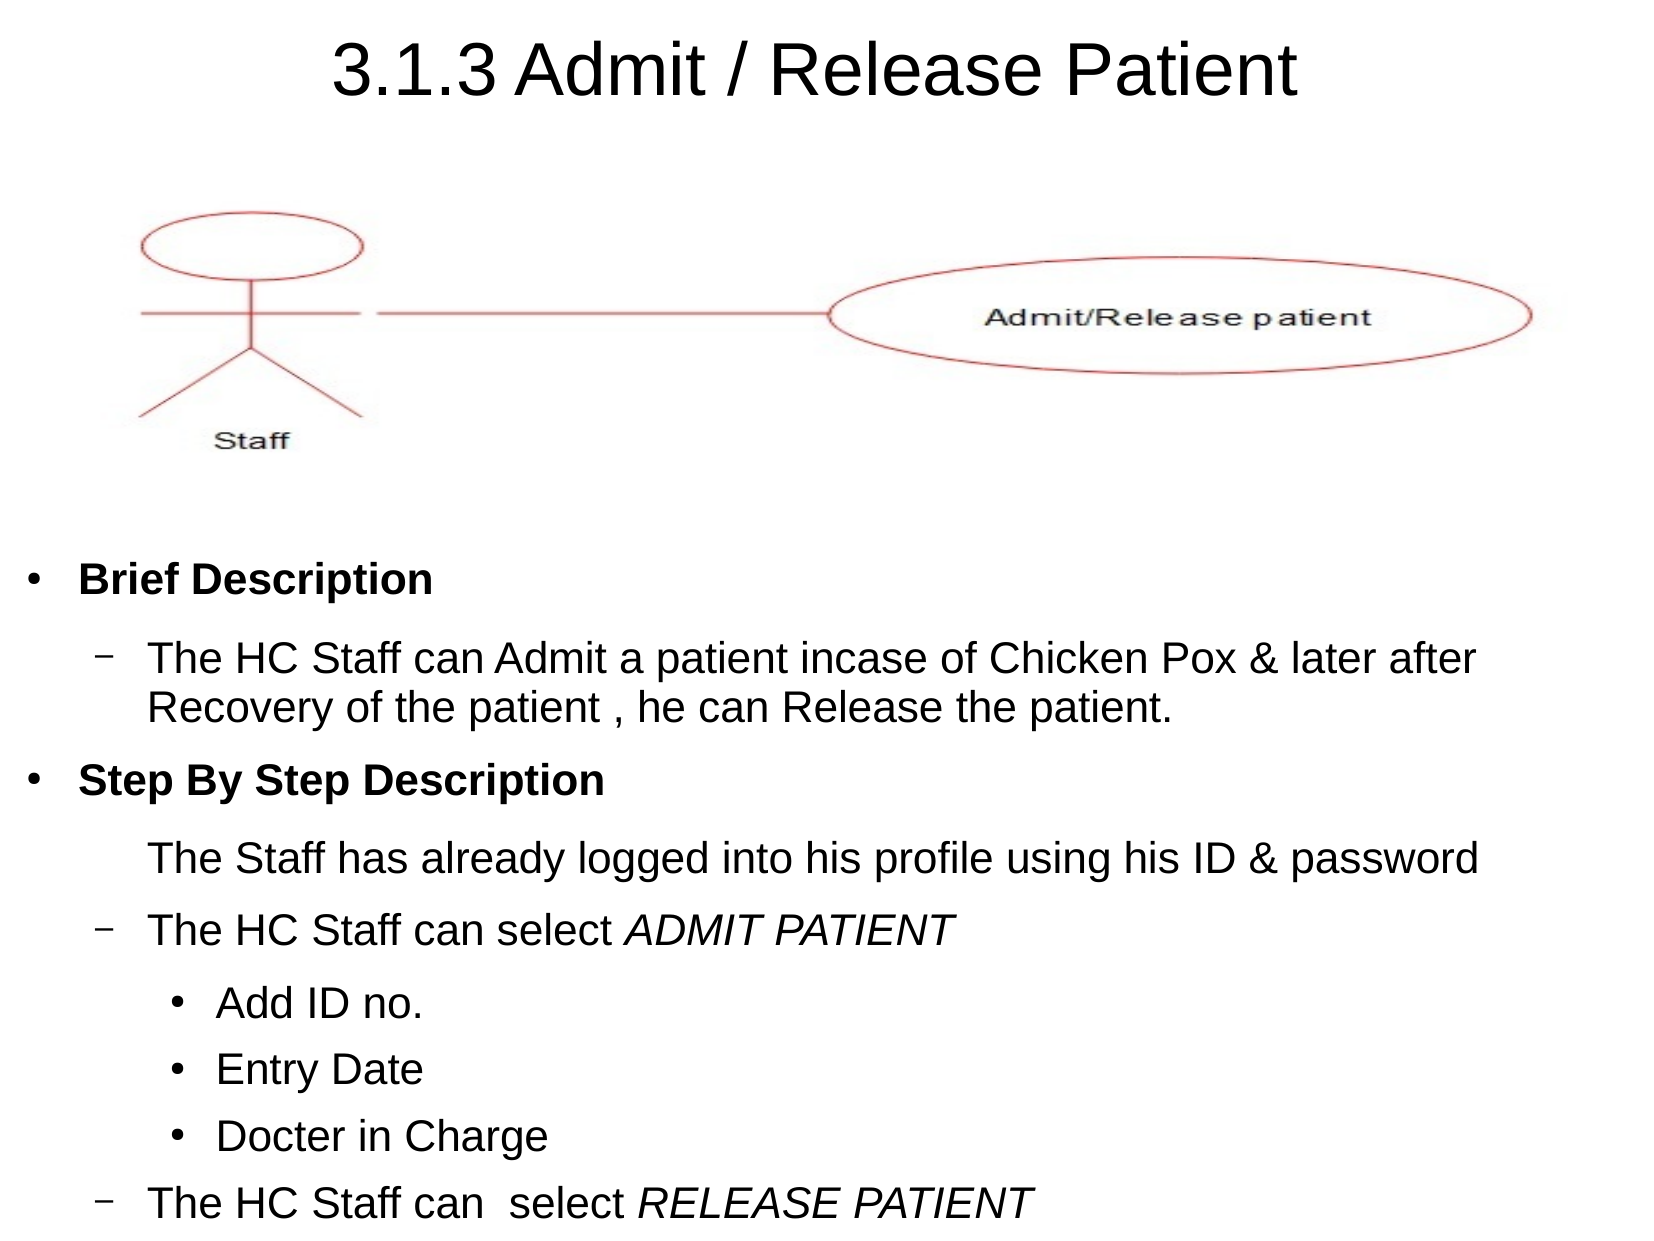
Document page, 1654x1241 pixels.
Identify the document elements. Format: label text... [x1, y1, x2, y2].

picture [23, 115, 1642, 544]
list Brief Description The HC Staff can Admit a patient incase of Chicken Pox & later after Recovery of the patient , he can Release the patient. Step By Step Description The Staff has already logged into his profile using his ID & password The HC Staff can select ADMIT PATIENT Add ID no. Entry Date Docter in Charge The HC Staff can select RELEASE PATIENT [9, 555, 1654, 1231]
title 3.1.3 Admit / Release Patient [70, 23, 1559, 115]
